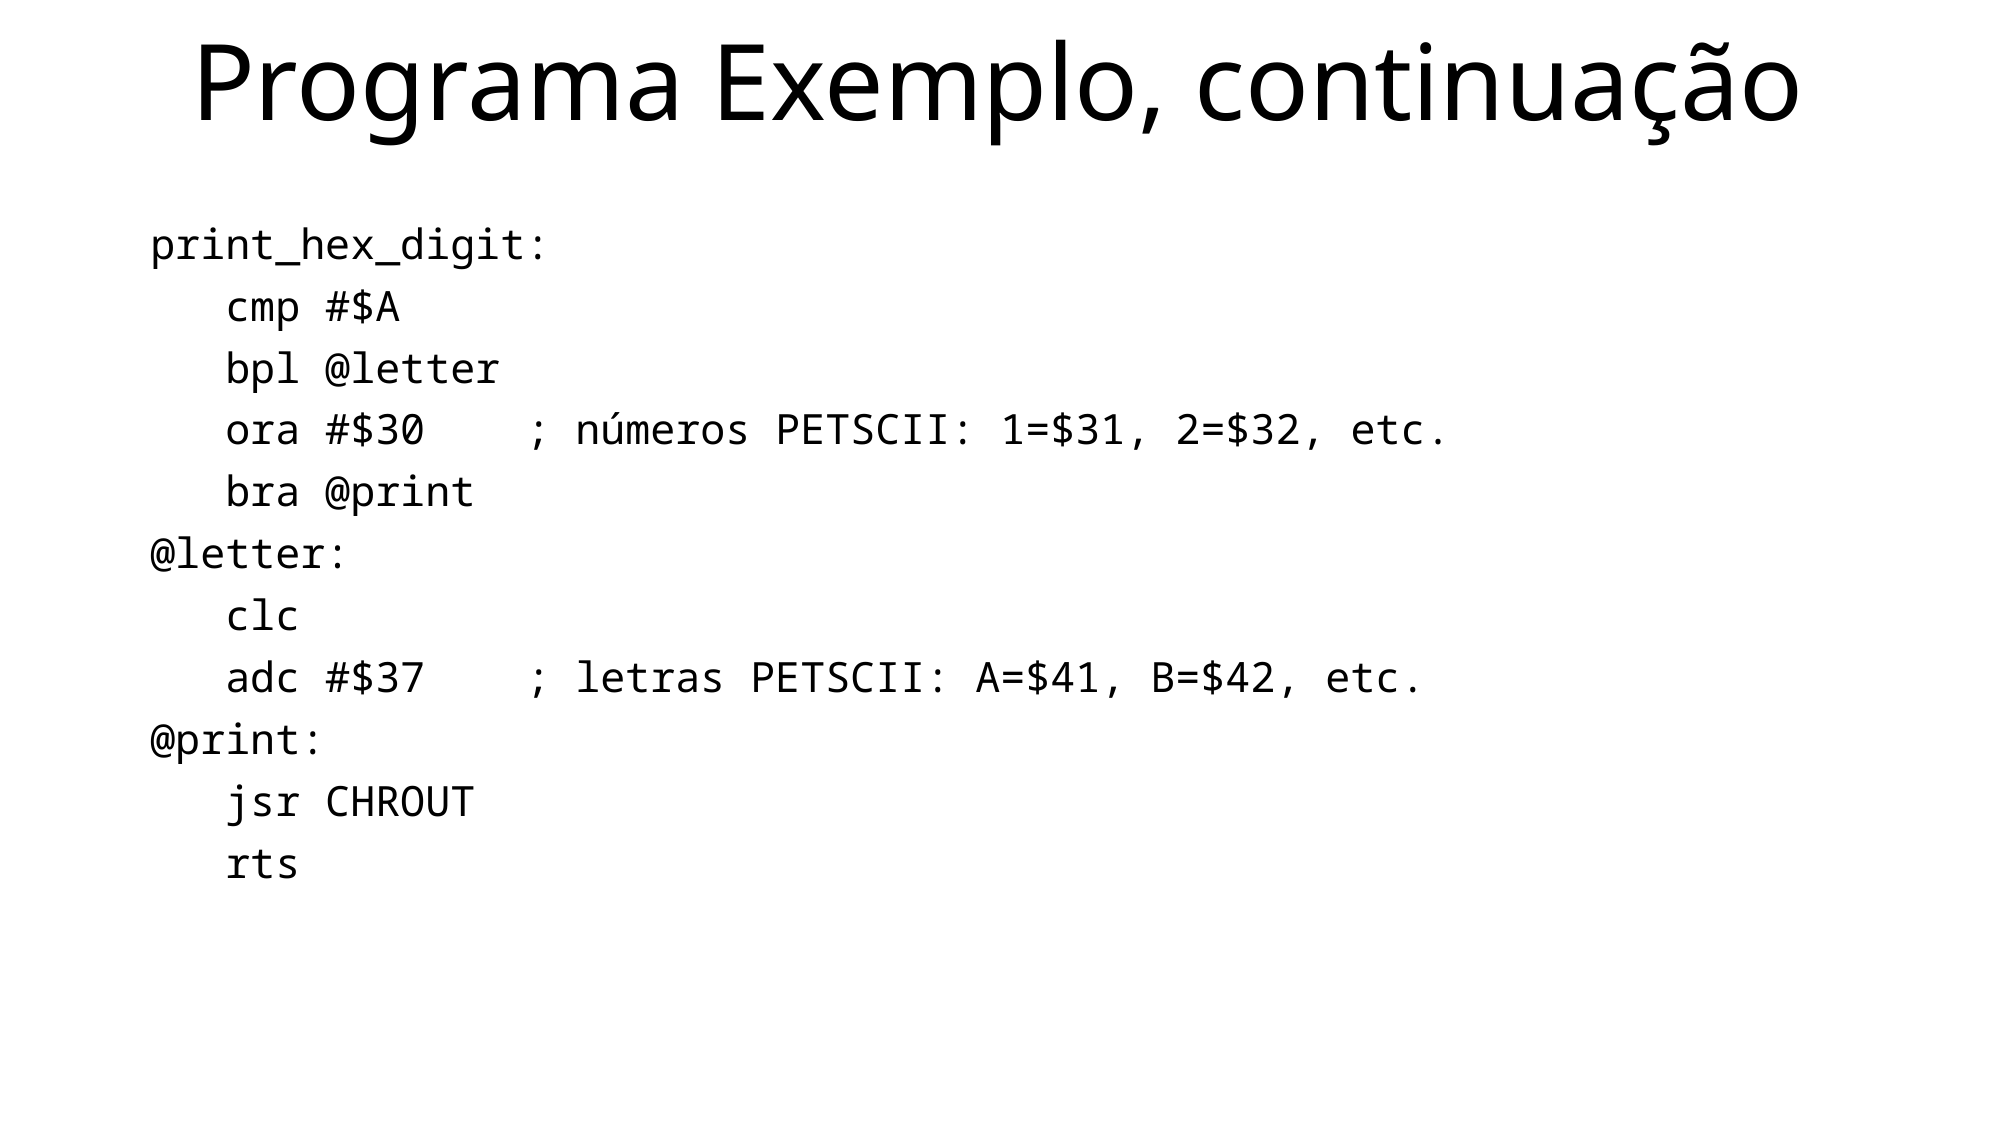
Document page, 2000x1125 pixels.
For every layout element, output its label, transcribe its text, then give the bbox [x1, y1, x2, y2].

list print_hex_digit: cmp #$A bpl @letter ora #$30 ; números PETSCII: 1=$31, 2=$32, etc. bra @print @letter: clc adc #$37 ; letras PETSCII: A=$41, B=$42, etc. @print: jsr CHROUT rts [135, 210, 1861, 1006]
title Programa Exemplo, continuação [135, 7, 1861, 165]
